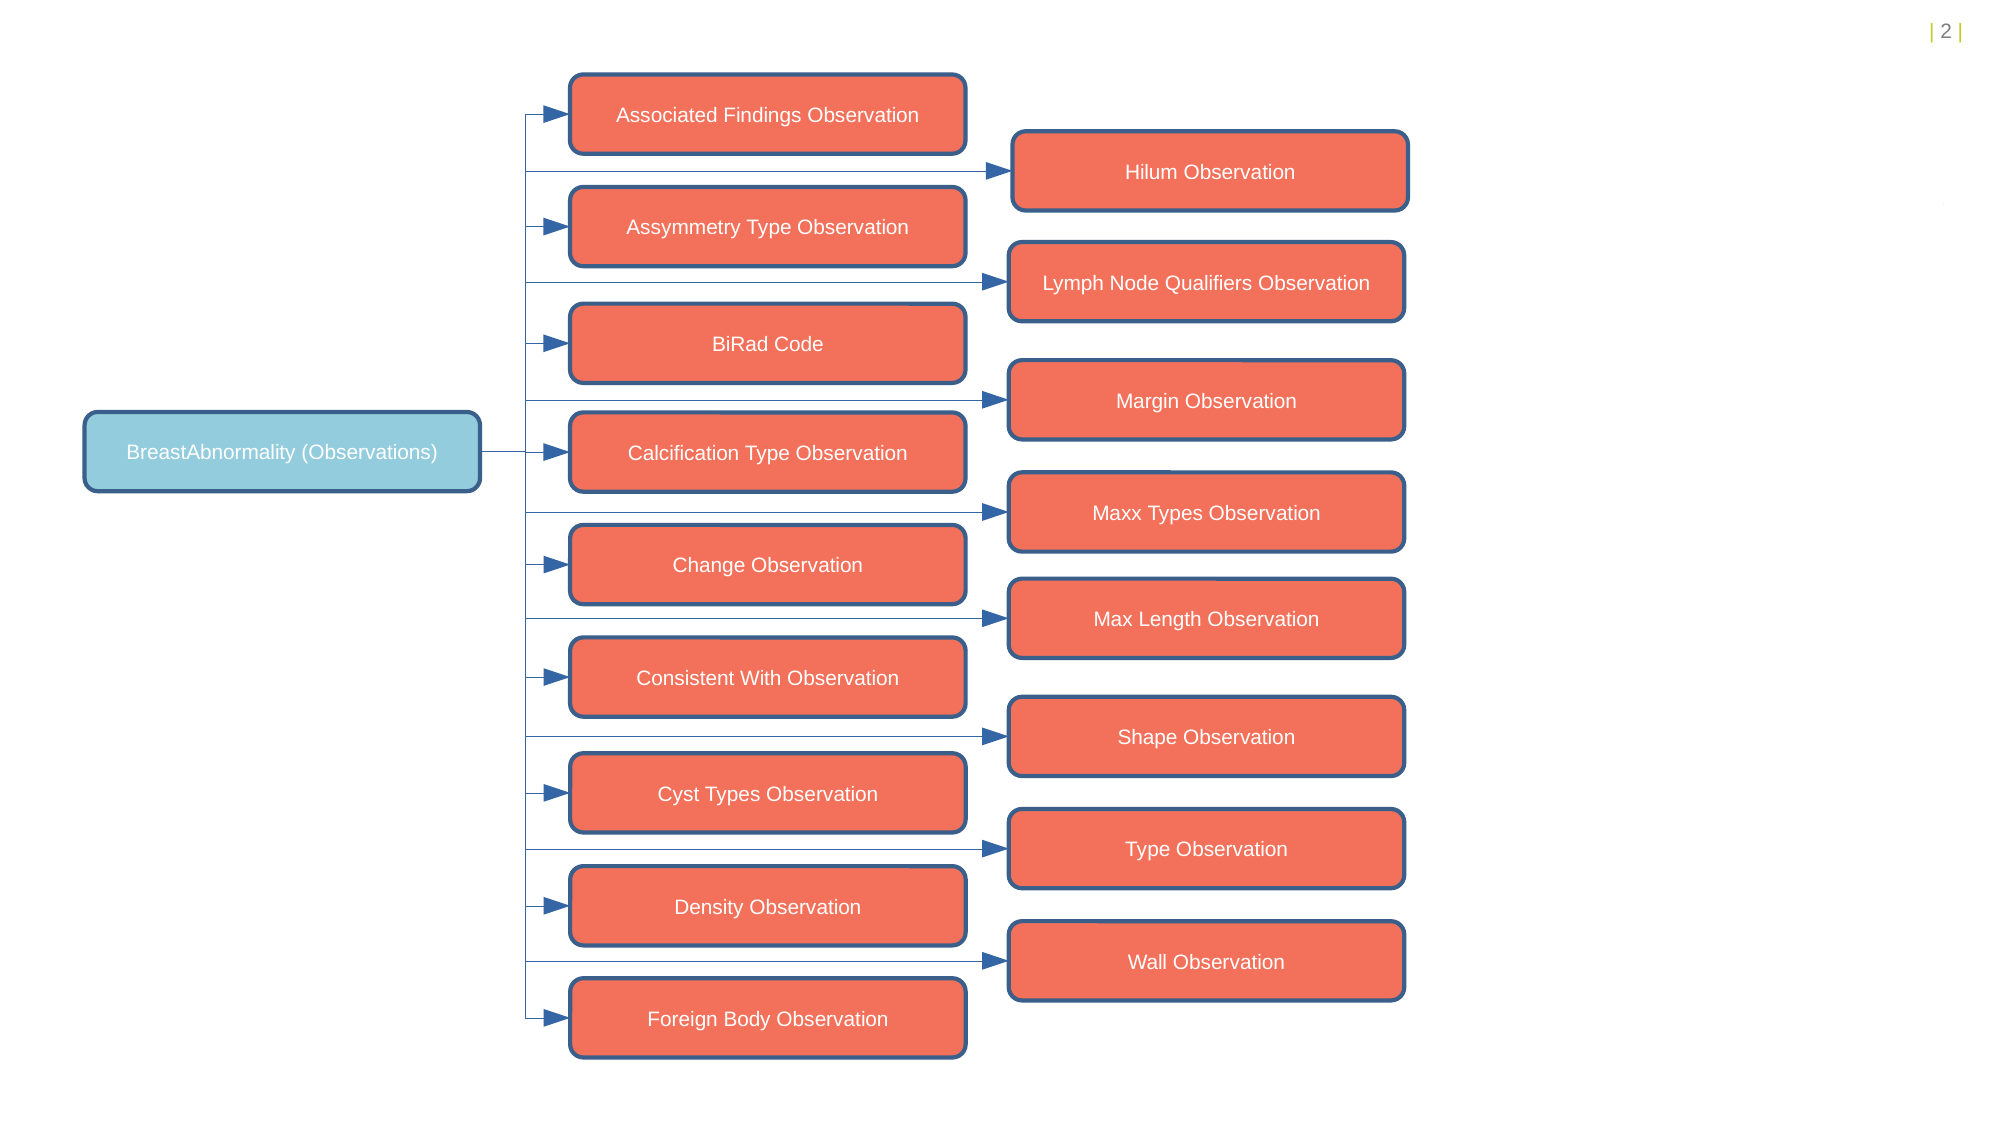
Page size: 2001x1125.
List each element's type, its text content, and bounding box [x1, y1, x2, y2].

text_box Max Length Observation [1008, 578, 1405, 658]
text_box Consistent With Observation [570, 637, 966, 717]
text_box Type Observation [1008, 808, 1405, 889]
text_box Assymmetry Type Observation [570, 186, 966, 267]
text_box Calcification Type Observation [570, 412, 966, 492]
text_box Density Observation [570, 866, 966, 946]
text_box Associated Findings Observation [569, 74, 966, 154]
text_box Cyst Types Observation [570, 753, 966, 833]
text_box Lymph Node Qualifiers Observation [1008, 242, 1405, 322]
text_box Margin Observation [1008, 360, 1405, 440]
text_box Hilum Observation [1012, 131, 1408, 211]
text_box Shape Observation [1008, 696, 1405, 777]
text_box BiRad Code [570, 303, 966, 383]
text_box BreastAbnormality (Observations) [84, 411, 481, 492]
text_box Foreign Body Observation [570, 978, 966, 1058]
text_box Maxx Types Observation [1008, 472, 1405, 552]
text_box Wall Observation [1008, 921, 1405, 1001]
text_box Change Observation [570, 524, 966, 605]
